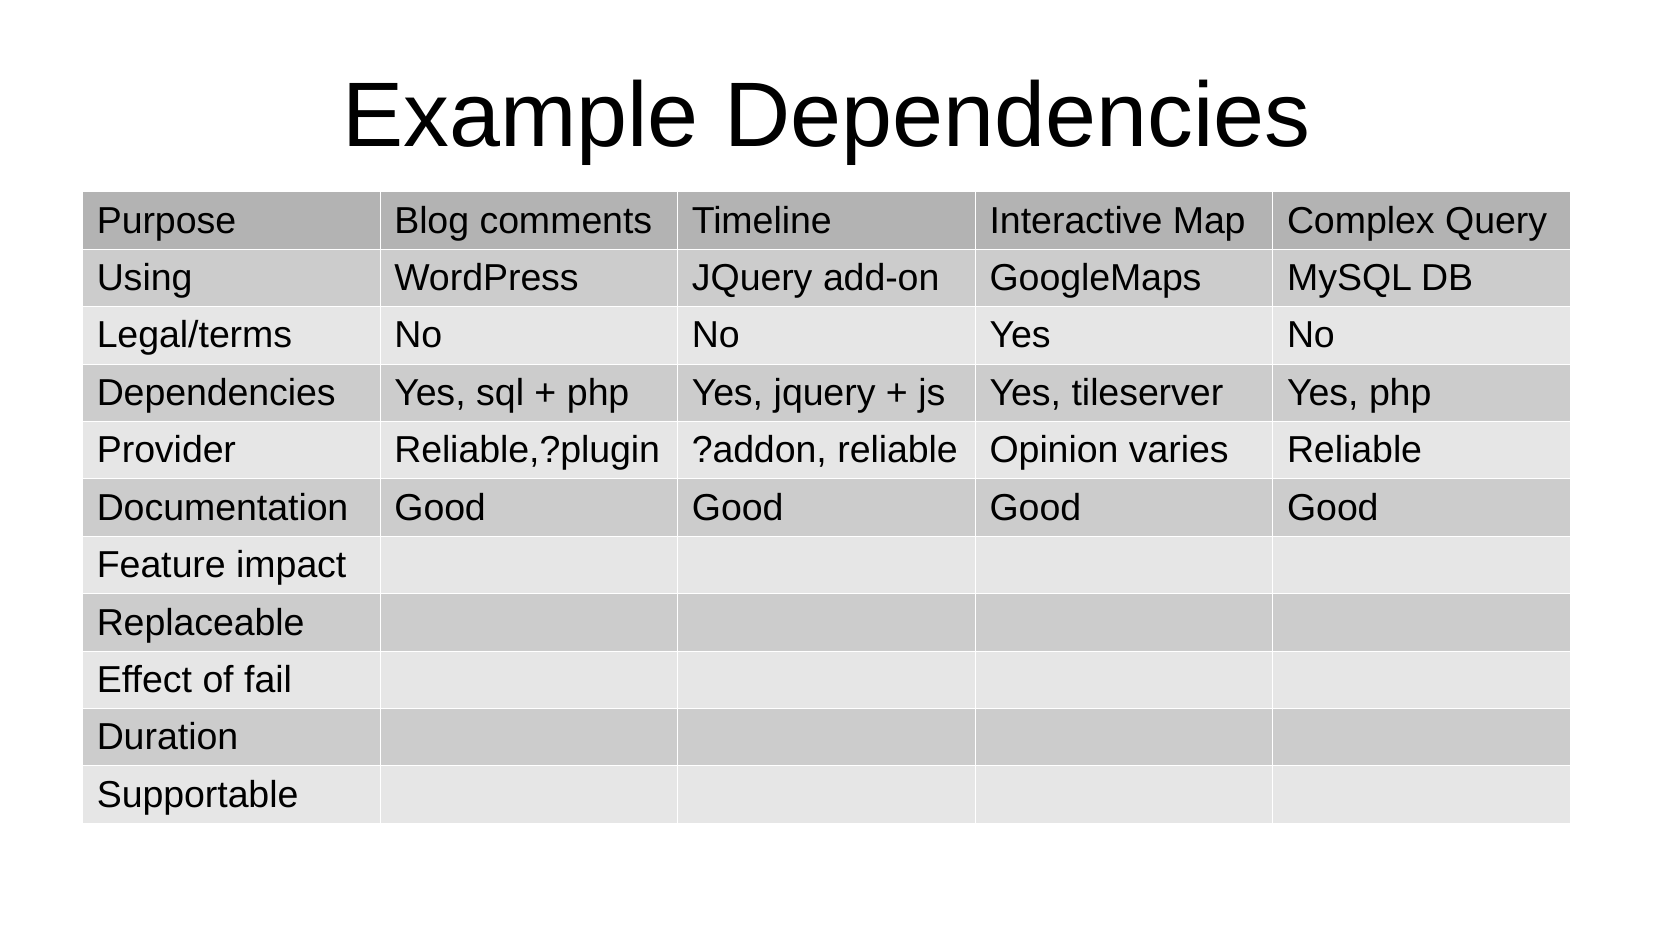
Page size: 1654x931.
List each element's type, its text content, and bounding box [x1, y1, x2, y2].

table_cell JQuery add-on [678, 250, 975, 306]
table_cell [1273, 766, 1570, 823]
table_cell [678, 709, 975, 765]
table_cell [976, 766, 1272, 823]
table_cell [1273, 537, 1570, 593]
table_cell [678, 594, 975, 651]
table_cell Yes, php [1273, 365, 1570, 421]
title Example Dependencies [82, 37, 1571, 191]
table_cell [1273, 652, 1570, 708]
table_cell [381, 594, 677, 651]
table_cell [976, 709, 1272, 765]
table_cell [678, 652, 975, 708]
table_cell [381, 709, 677, 765]
table_header Blog comments [381, 192, 677, 249]
table_cell GoogleMaps [976, 250, 1272, 306]
table_cell Dependencies [83, 365, 380, 421]
table_cell [1273, 594, 1570, 651]
table_cell [1273, 709, 1570, 765]
table_cell Feature impact [83, 537, 380, 593]
table_cell [976, 537, 1272, 593]
table_cell Yes, sql + php [381, 365, 677, 421]
table_cell Effect of fail [83, 652, 380, 708]
table_cell WordPress [381, 250, 677, 306]
table_cell MySQL DB [1273, 250, 1570, 306]
table_cell [381, 766, 677, 823]
table_cell Opinion varies [976, 422, 1272, 478]
table_cell Replaceable [83, 594, 380, 651]
table_cell Yes, jquery + js [678, 365, 975, 421]
table_cell Good [678, 479, 975, 536]
table_cell [976, 652, 1272, 708]
table_cell Documentation [83, 479, 380, 536]
table_header Interactive Map [976, 192, 1272, 249]
table_header Complex Query [1273, 192, 1570, 249]
table_cell Using [83, 250, 380, 306]
table_cell Good [1273, 479, 1570, 536]
table_header Timeline [678, 192, 975, 249]
table_cell Legal/terms [83, 307, 380, 364]
table_cell [381, 537, 677, 593]
table_cell Provider [83, 422, 380, 478]
table_cell No [1273, 307, 1570, 364]
table_header Purpose [83, 192, 380, 249]
table_cell Reliable [1273, 422, 1570, 478]
table_cell No [381, 307, 677, 364]
table_cell Reliable,?plugin [381, 422, 677, 478]
table_cell [976, 594, 1272, 651]
table_cell Yes, tileserver [976, 365, 1272, 421]
table_cell No [678, 307, 975, 364]
table_cell Good [381, 479, 677, 536]
table_cell Supportable [83, 766, 380, 823]
table_cell Duration [83, 709, 380, 765]
table_cell [678, 537, 975, 593]
table_cell [381, 652, 677, 708]
table_cell Yes [976, 307, 1272, 364]
table_cell ?addon, reliable [678, 422, 975, 478]
table_cell Good [976, 479, 1272, 536]
table_cell [678, 766, 975, 823]
